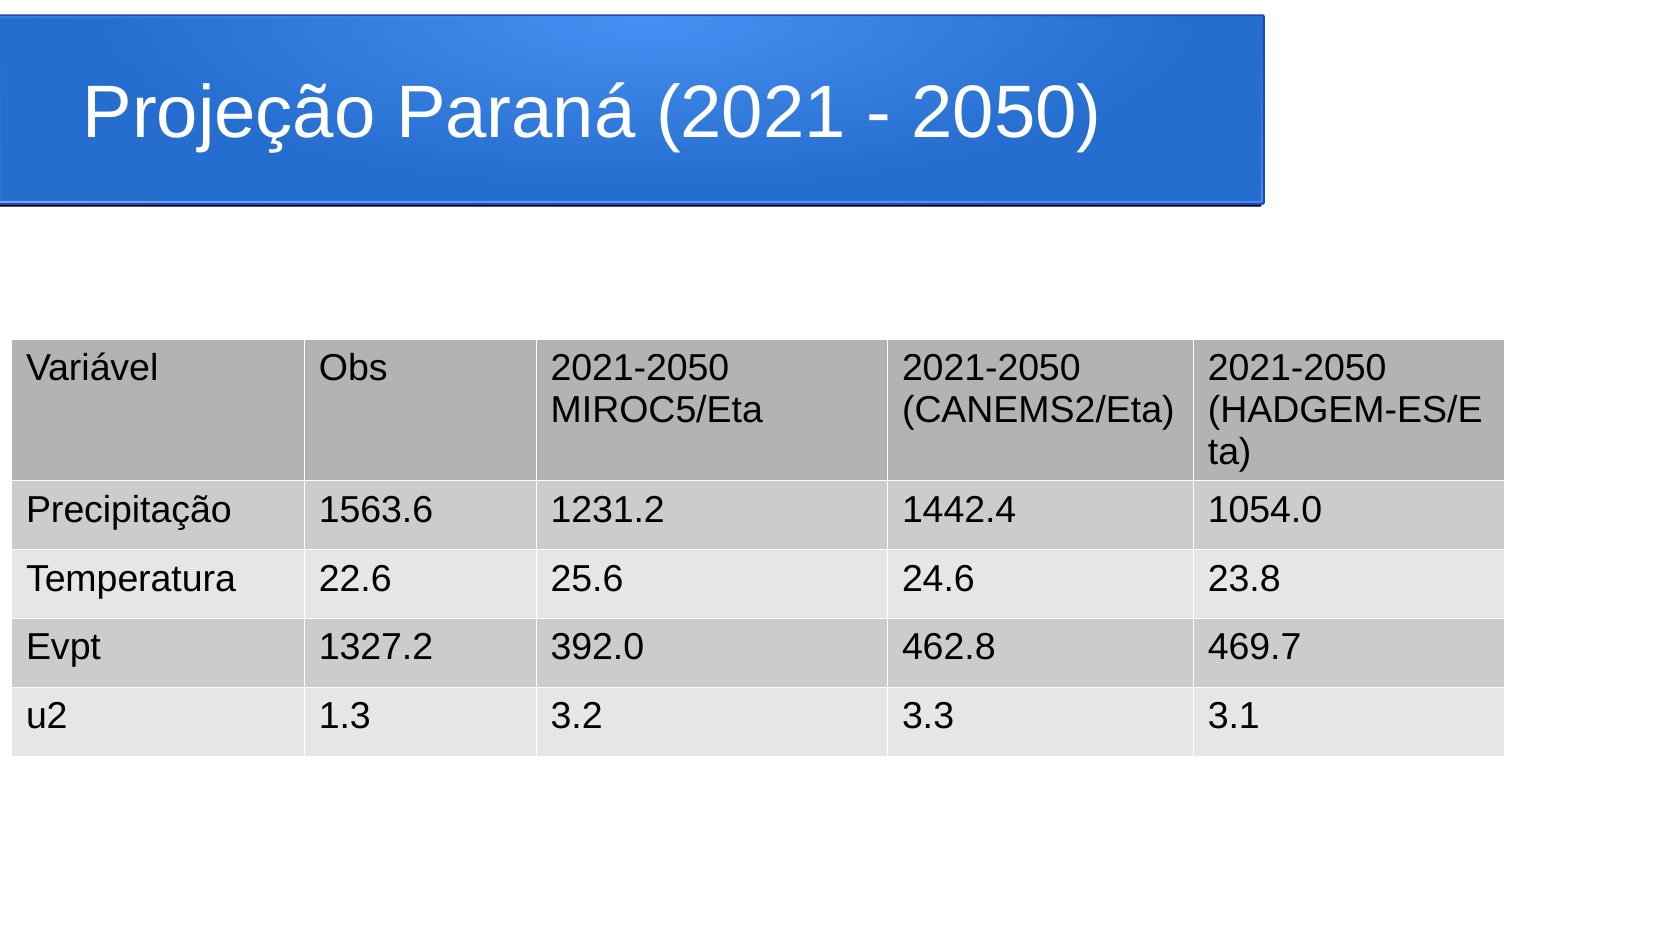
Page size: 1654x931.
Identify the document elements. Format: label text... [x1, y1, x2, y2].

table_cell 3.3 [888, 688, 1193, 756]
table_header Obs [305, 340, 536, 480]
table_header 2021-2050 MIROC5/Eta [537, 340, 887, 480]
table_cell 462.8 [888, 619, 1193, 687]
table_cell 23.8 [1194, 550, 1504, 618]
table_cell Precipitação [12, 481, 304, 549]
table_cell 24.6 [888, 550, 1193, 618]
table_cell 1442.4 [888, 481, 1193, 549]
table_header 2021-2050 (HADGEM-ES/Eta) [1194, 340, 1504, 480]
table_cell 1231.2 [537, 481, 887, 549]
table_cell 1327.2 [305, 619, 536, 687]
table_cell u2 [12, 688, 304, 756]
table_cell 1.3 [305, 688, 536, 756]
table_cell 22.6 [305, 550, 536, 618]
table_header 2021-2050 (CANEMS2/Eta) [888, 340, 1193, 480]
table_cell Temperatura [12, 550, 304, 618]
table_cell 25.6 [537, 550, 887, 618]
table_cell 392.0 [537, 619, 887, 687]
table_cell 3.1 [1194, 688, 1504, 756]
table_cell 469.7 [1194, 619, 1504, 687]
title Projeção Paraná (2021 - 2050) [82, 29, 1235, 196]
table_cell Evpt [12, 619, 304, 687]
table_cell 1563.6 [305, 481, 536, 549]
table_cell 1054.0 [1194, 481, 1504, 549]
table_cell 3.2 [537, 688, 887, 756]
table_header Variável [12, 340, 304, 480]
